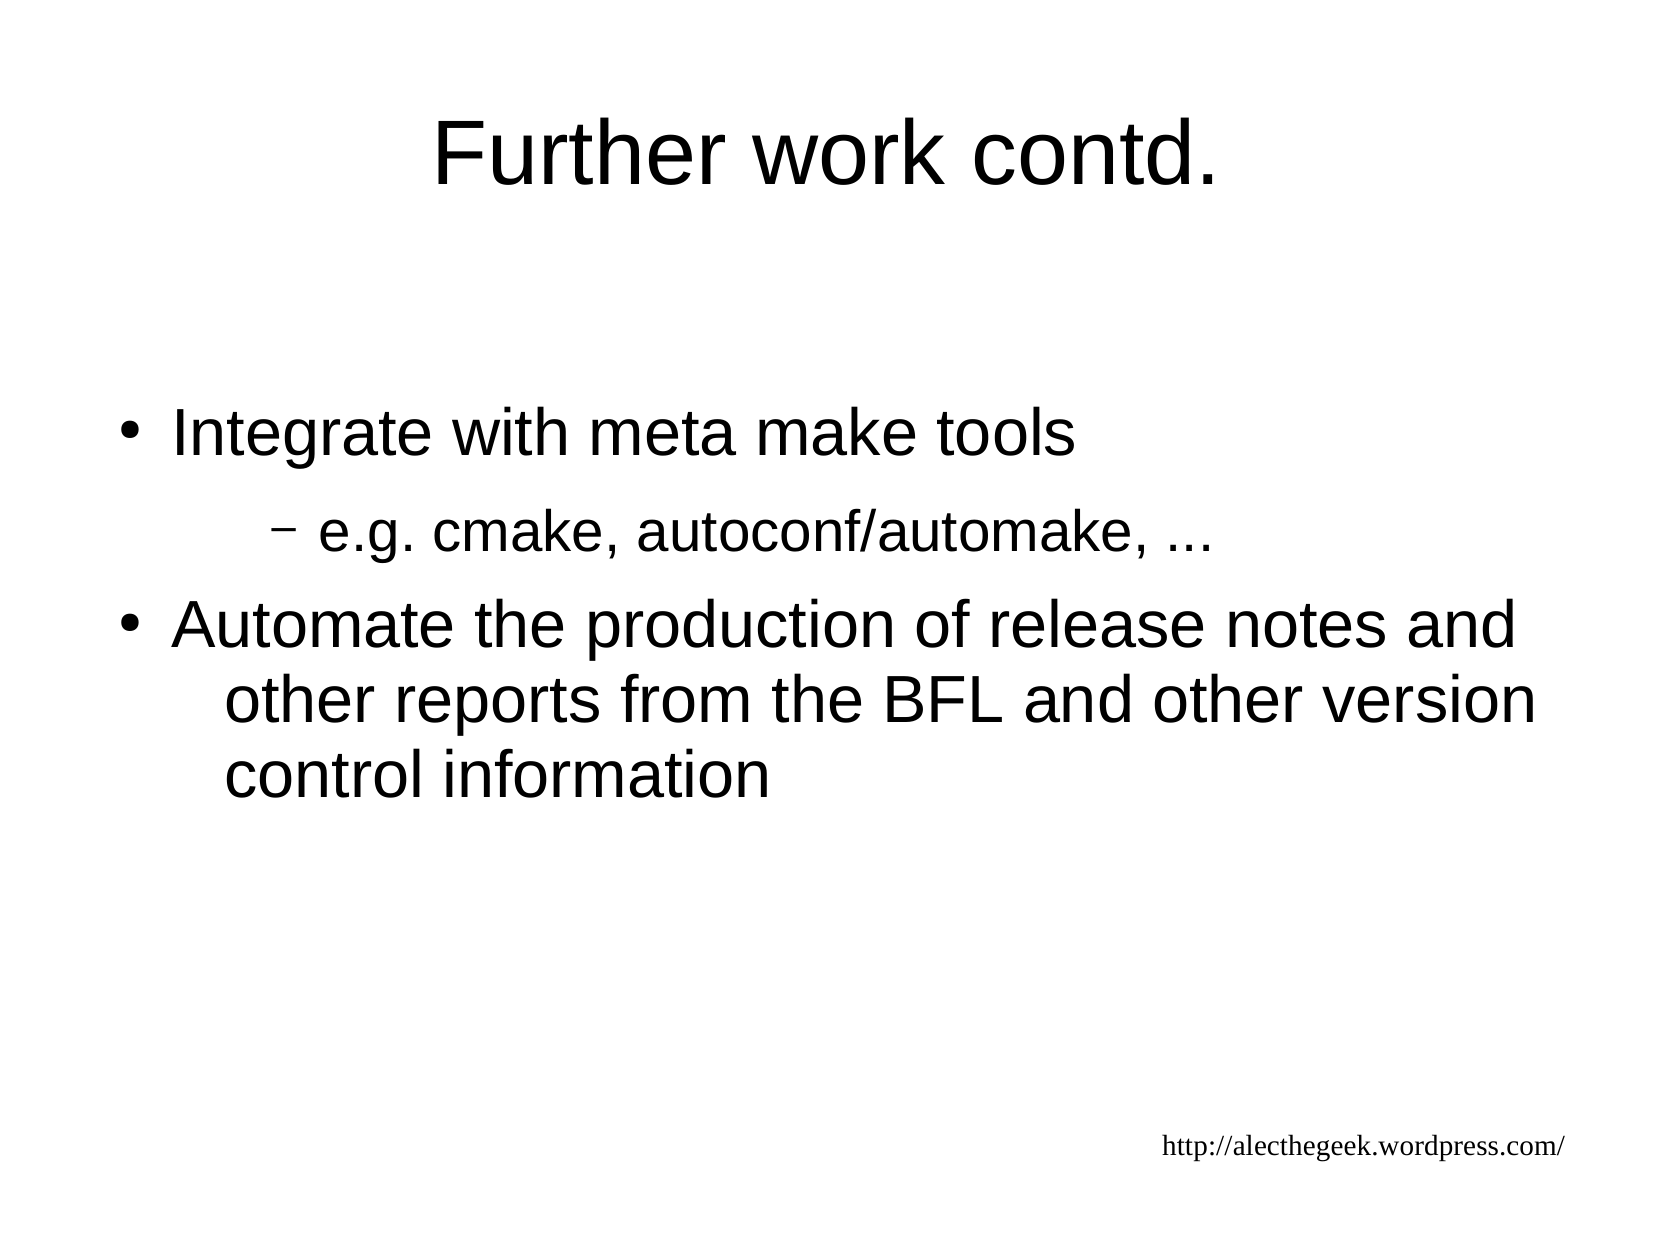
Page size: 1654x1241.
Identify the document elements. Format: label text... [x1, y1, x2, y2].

list Integrate with meta make tools e.g. cmake, autoconf/automake, ... Automate the production of release notes and other reports from the BFL and other version control information [82, 290, 1571, 1109]
title Further work contd. [82, 49, 1571, 257]
